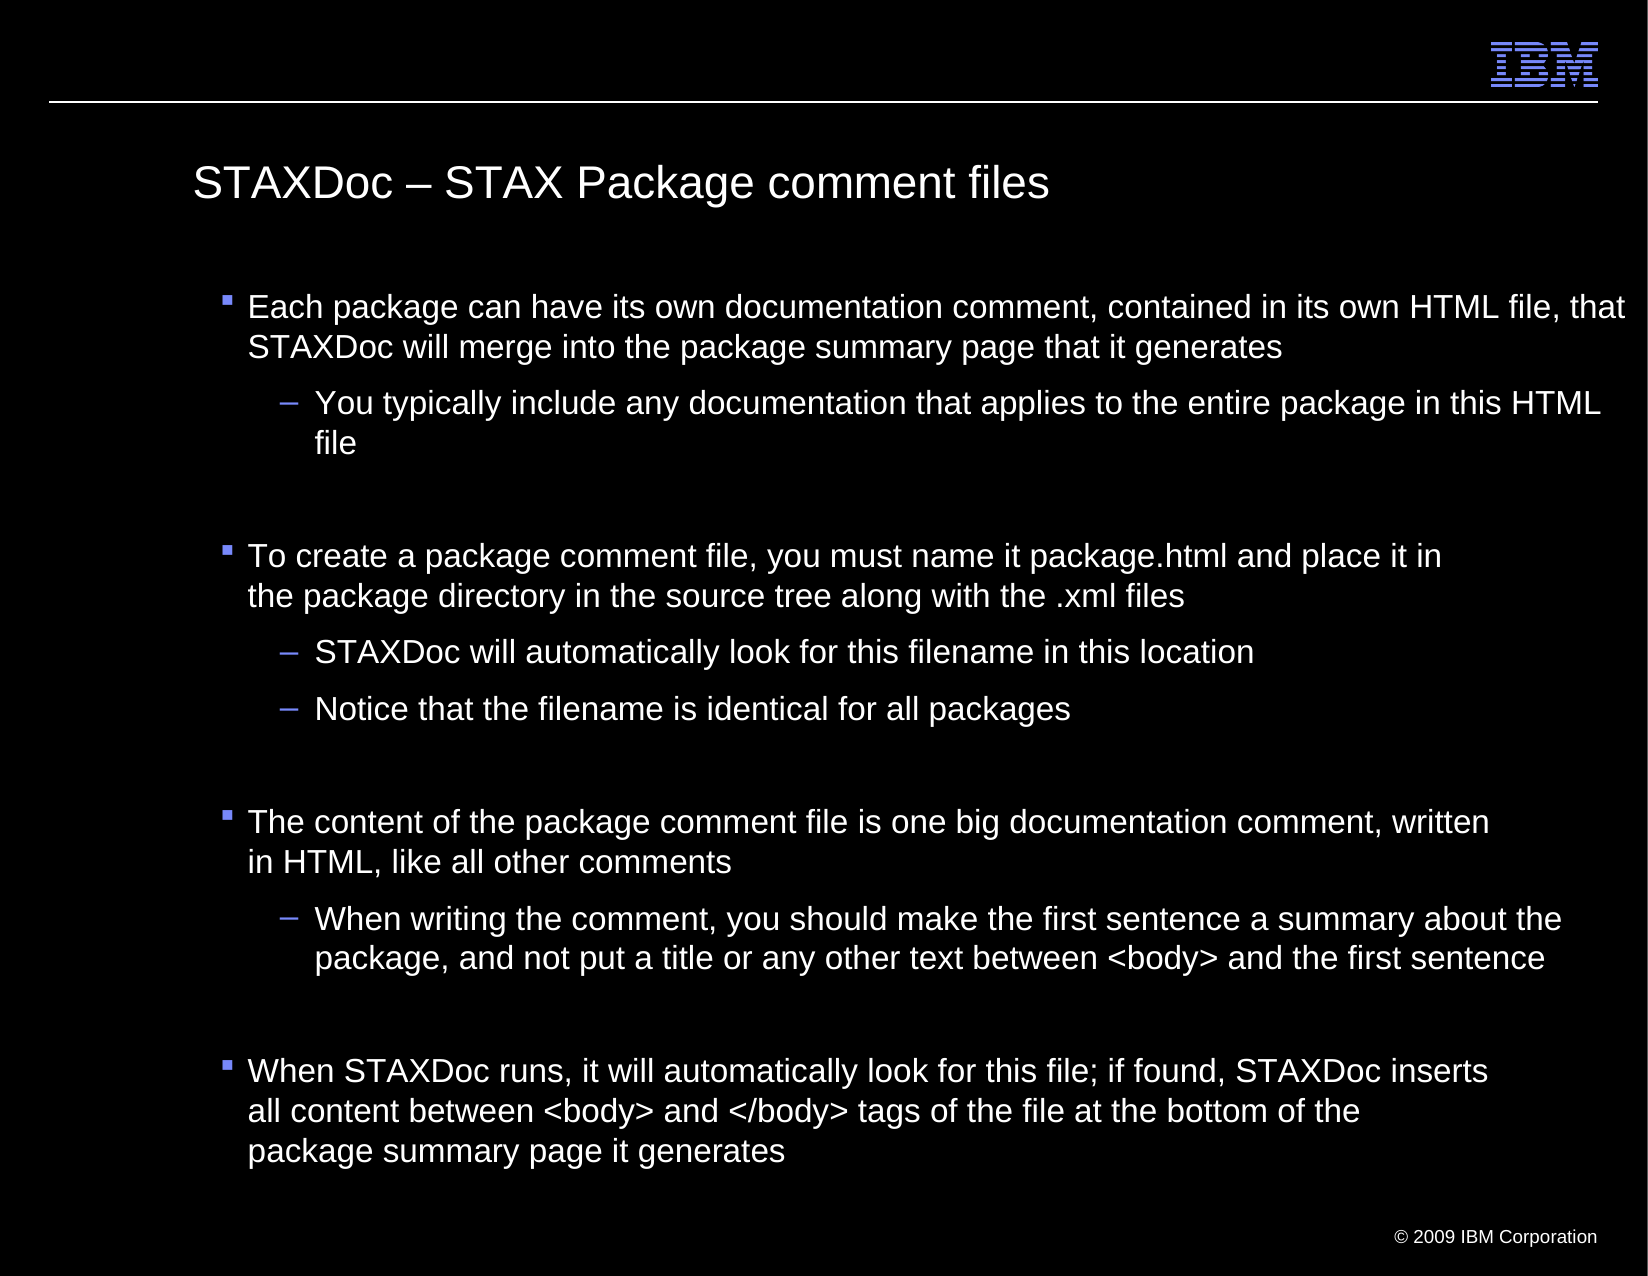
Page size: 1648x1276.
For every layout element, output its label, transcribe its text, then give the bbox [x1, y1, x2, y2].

picture [1491, 42, 1598, 87]
title STAXDoc – STAX Package comment files [175, 150, 1648, 244]
text_box Each package can have its own documentation comment, contained in its own HTML file, that STAXDoc will merge into the package summary page that it generates You typically include any documentation that applies to the entire package in this HTML file To create a package comment file, you must name it package.html and place it in the package directory in the source tree along with the .xml files STAXDoc will automatically look for this filename in this location Notice that the filename is identical for all packages The content of the package comment file is one big documentation comment, written in HTML, like all other comments When writing the comment, you should make the first sentence a summary about the package, and not put a title or any other text between <body> and the first sentence When STAXDoc runs, it will automatically look for this file; if found, STAXDoc inserts all content between <body> and </body> tags of the file at the bottom of the package summary page it generates [220, 284, 1648, 1268]
